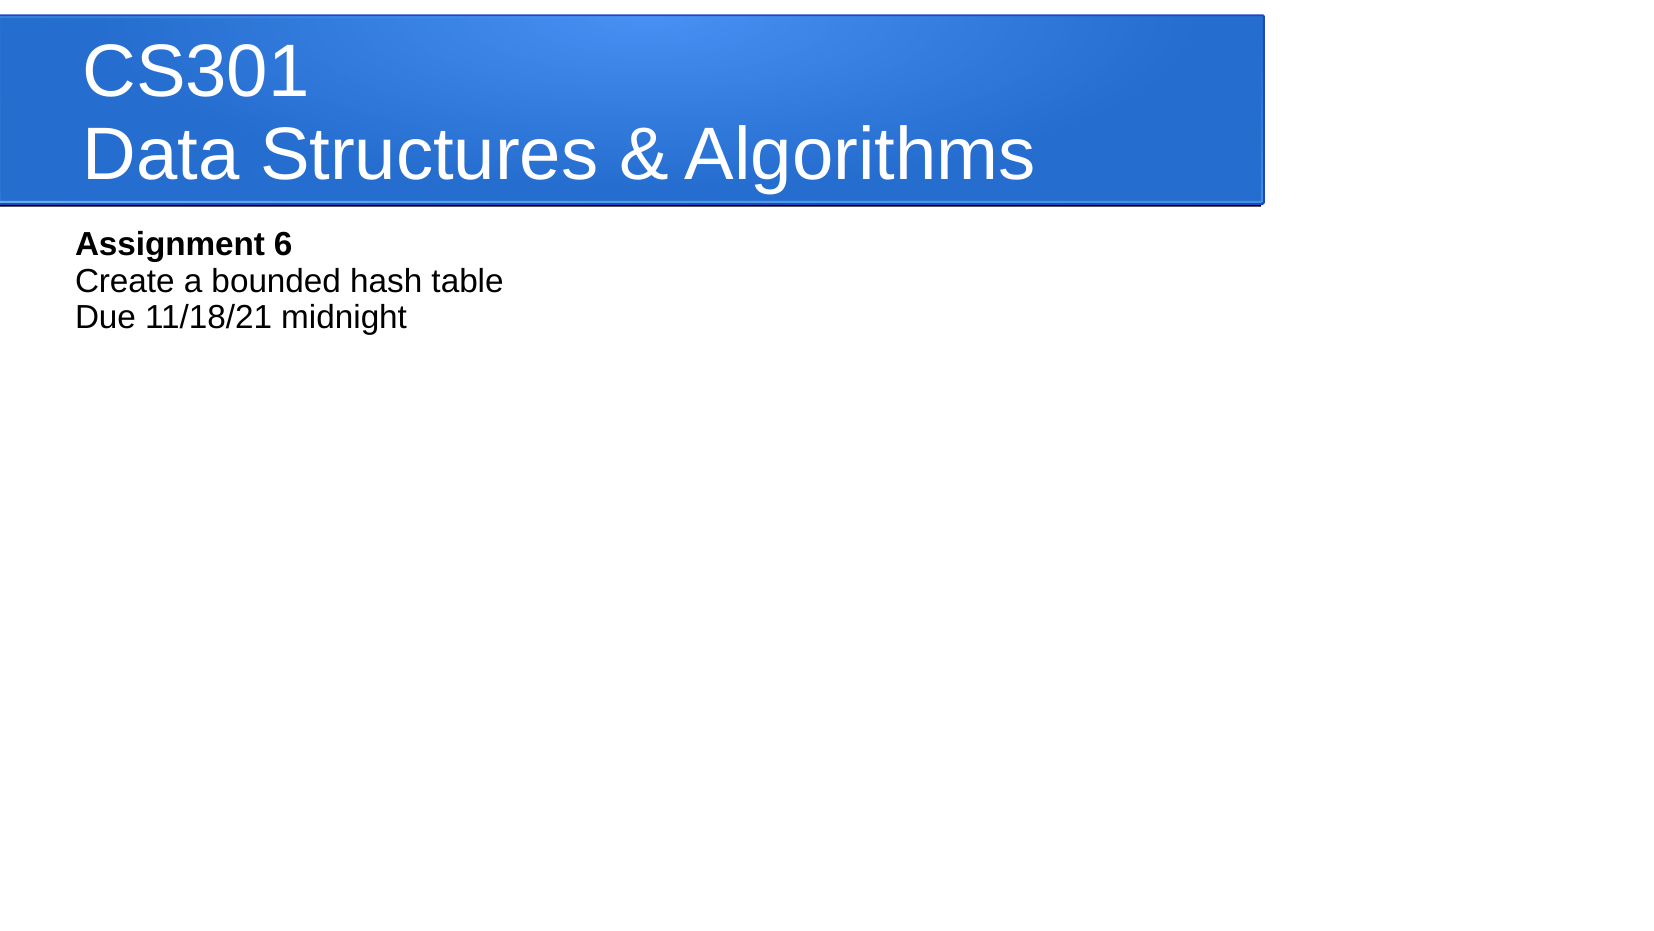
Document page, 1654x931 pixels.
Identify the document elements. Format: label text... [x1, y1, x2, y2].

subtitle Assignment 6 Create a bounded hash table Due 11/18/21 midnight [75, 225, 751, 476]
title CS301 Data Structures & Algorithms [82, 29, 1235, 196]
